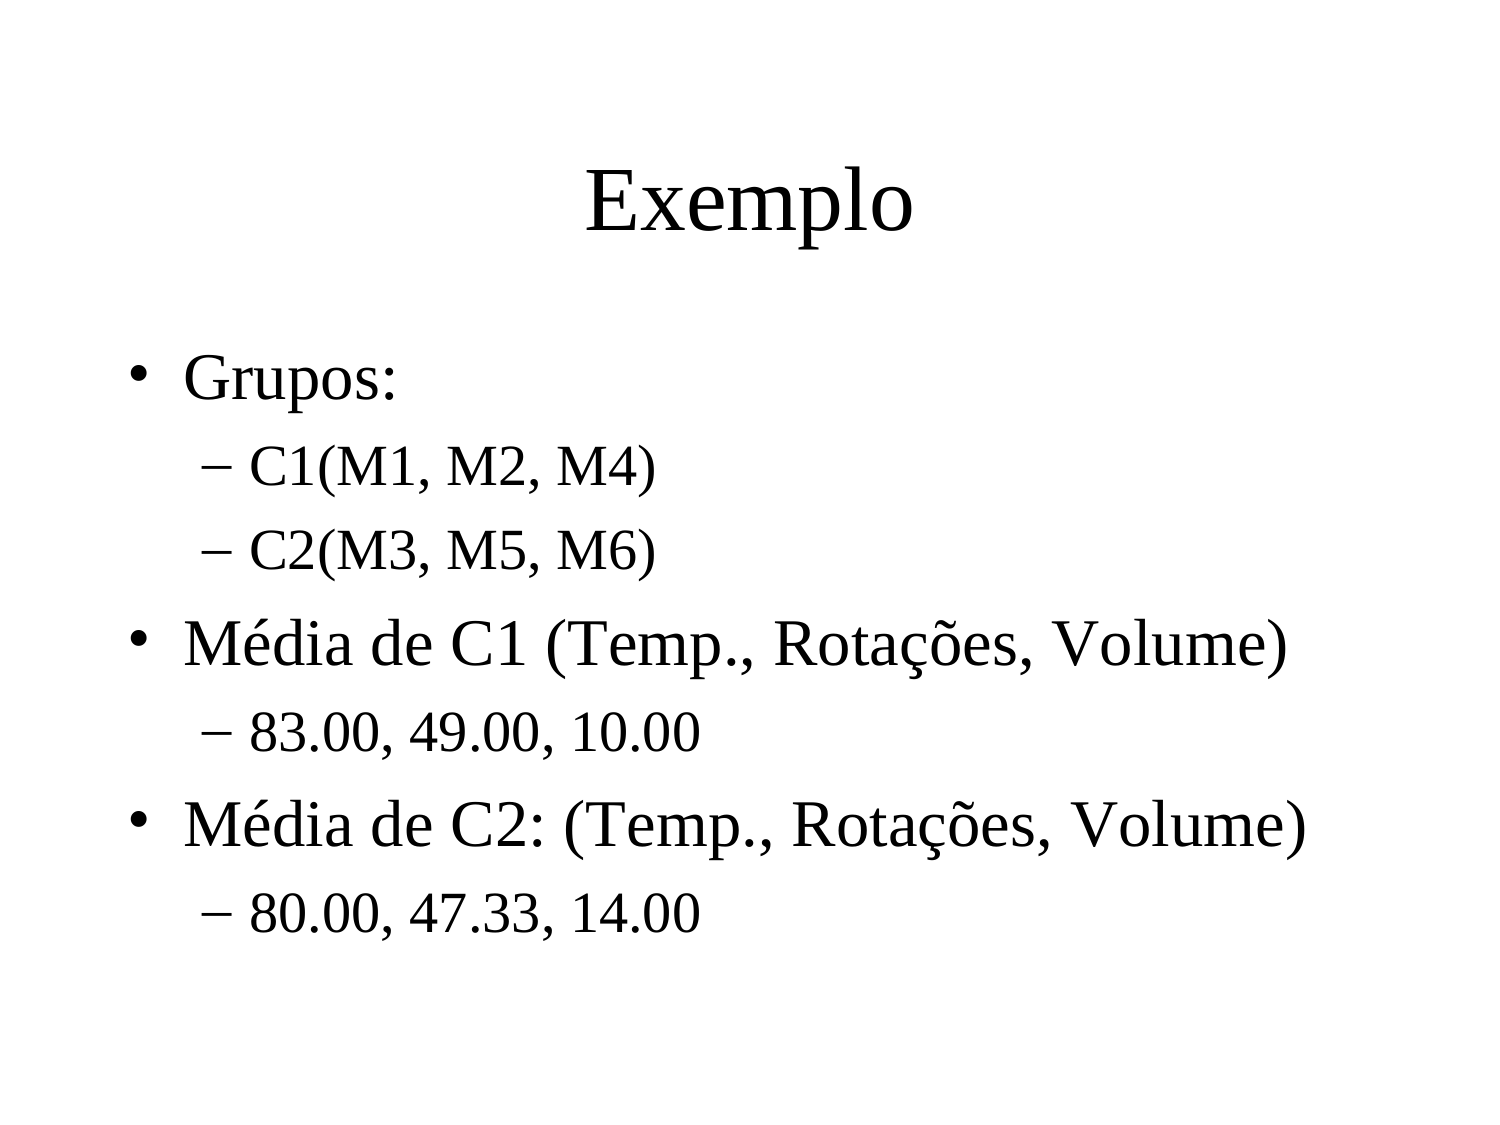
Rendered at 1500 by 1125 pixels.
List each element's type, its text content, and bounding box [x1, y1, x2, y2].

title Exemplo [112, 99, 1388, 288]
list Grupos: C1(M1, M2, M4) C2(M3, M5, M6) Média de C1 (Temp., Rotações, Volume) 83.00, 49.00, 10.00 Média de C2: (Temp., Rotações, Volume) 80.00, 47.33, 14.00 [112, 324, 1388, 1001]
